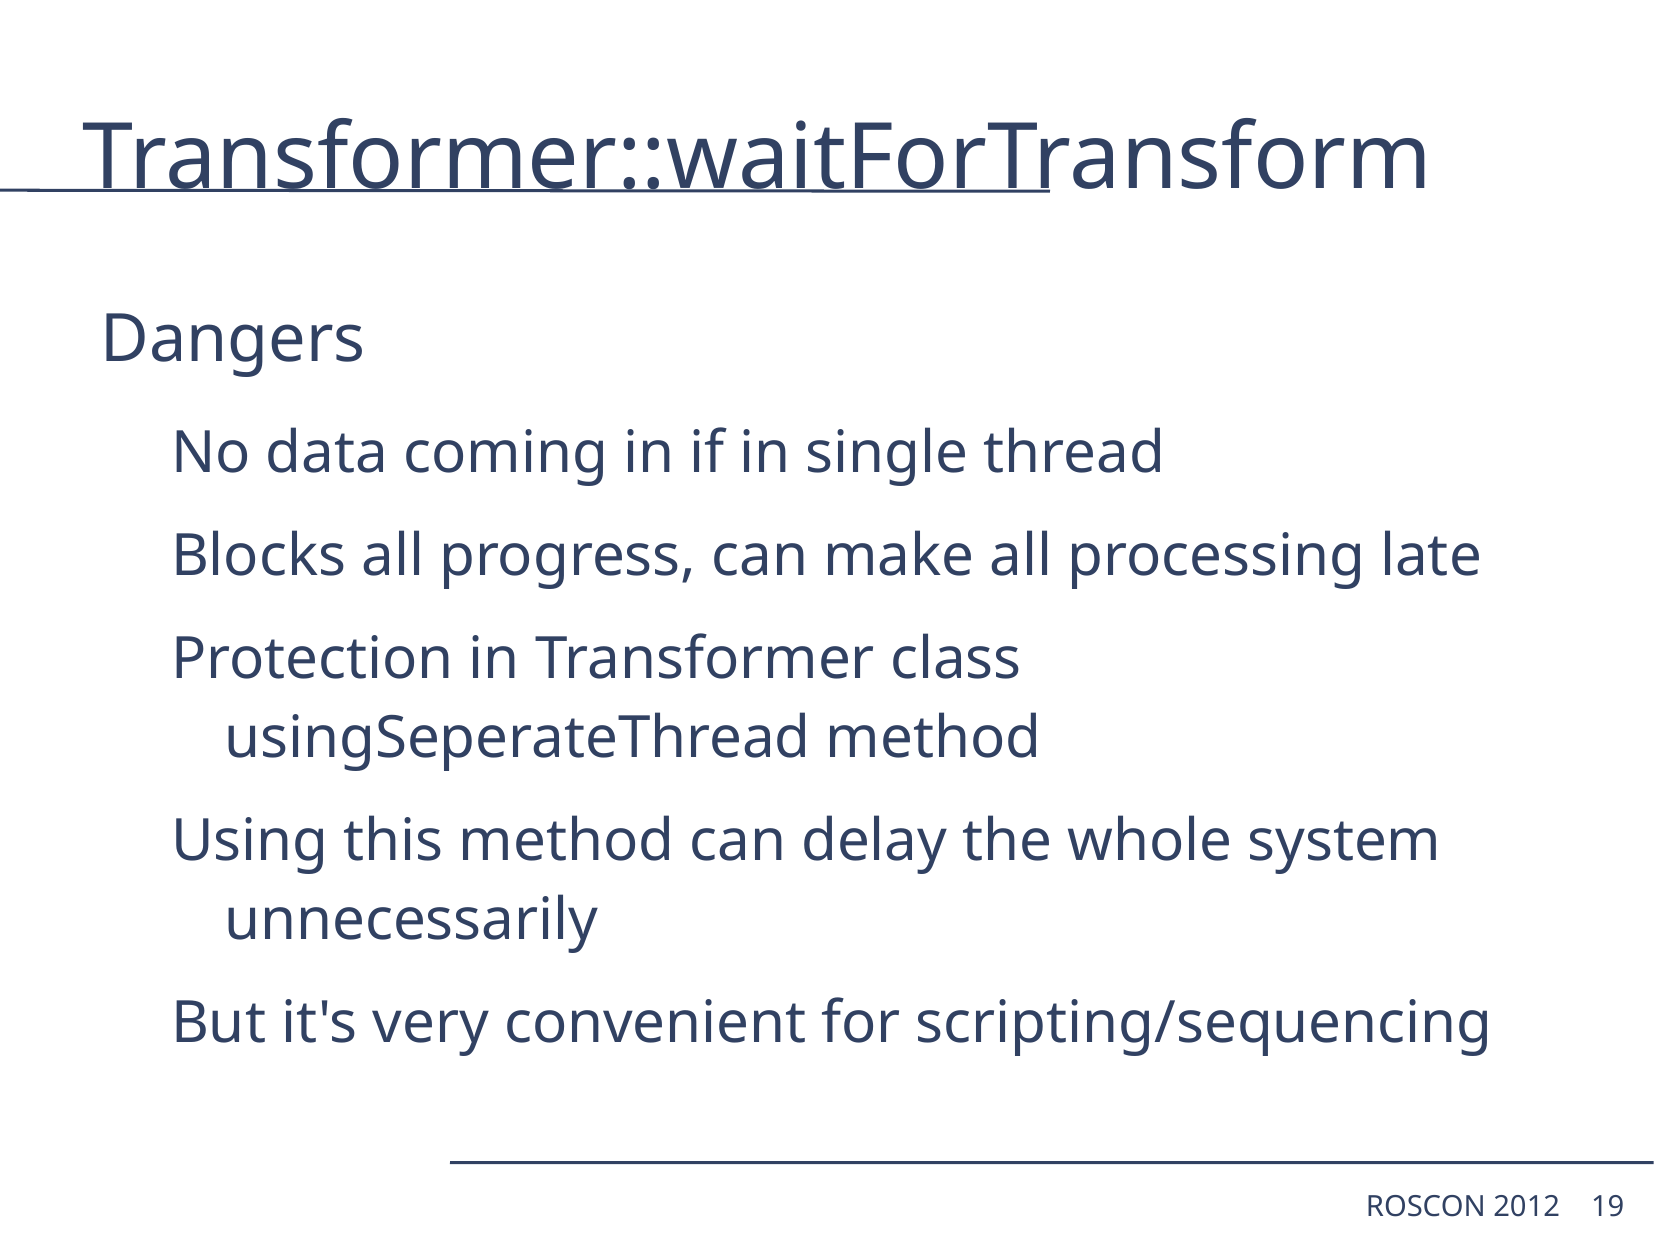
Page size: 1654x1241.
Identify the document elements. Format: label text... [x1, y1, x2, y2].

list Dangers No data coming in if in single thread Blocks all progress, can make all processing late Protection in Transformer class usingSeperateThread method Using this method can delay the whole system unnecessarily But it's very convenient for scripting/sequencing [82, 290, 1571, 1109]
title Transformer::waitForTransform [82, 56, 1571, 250]
